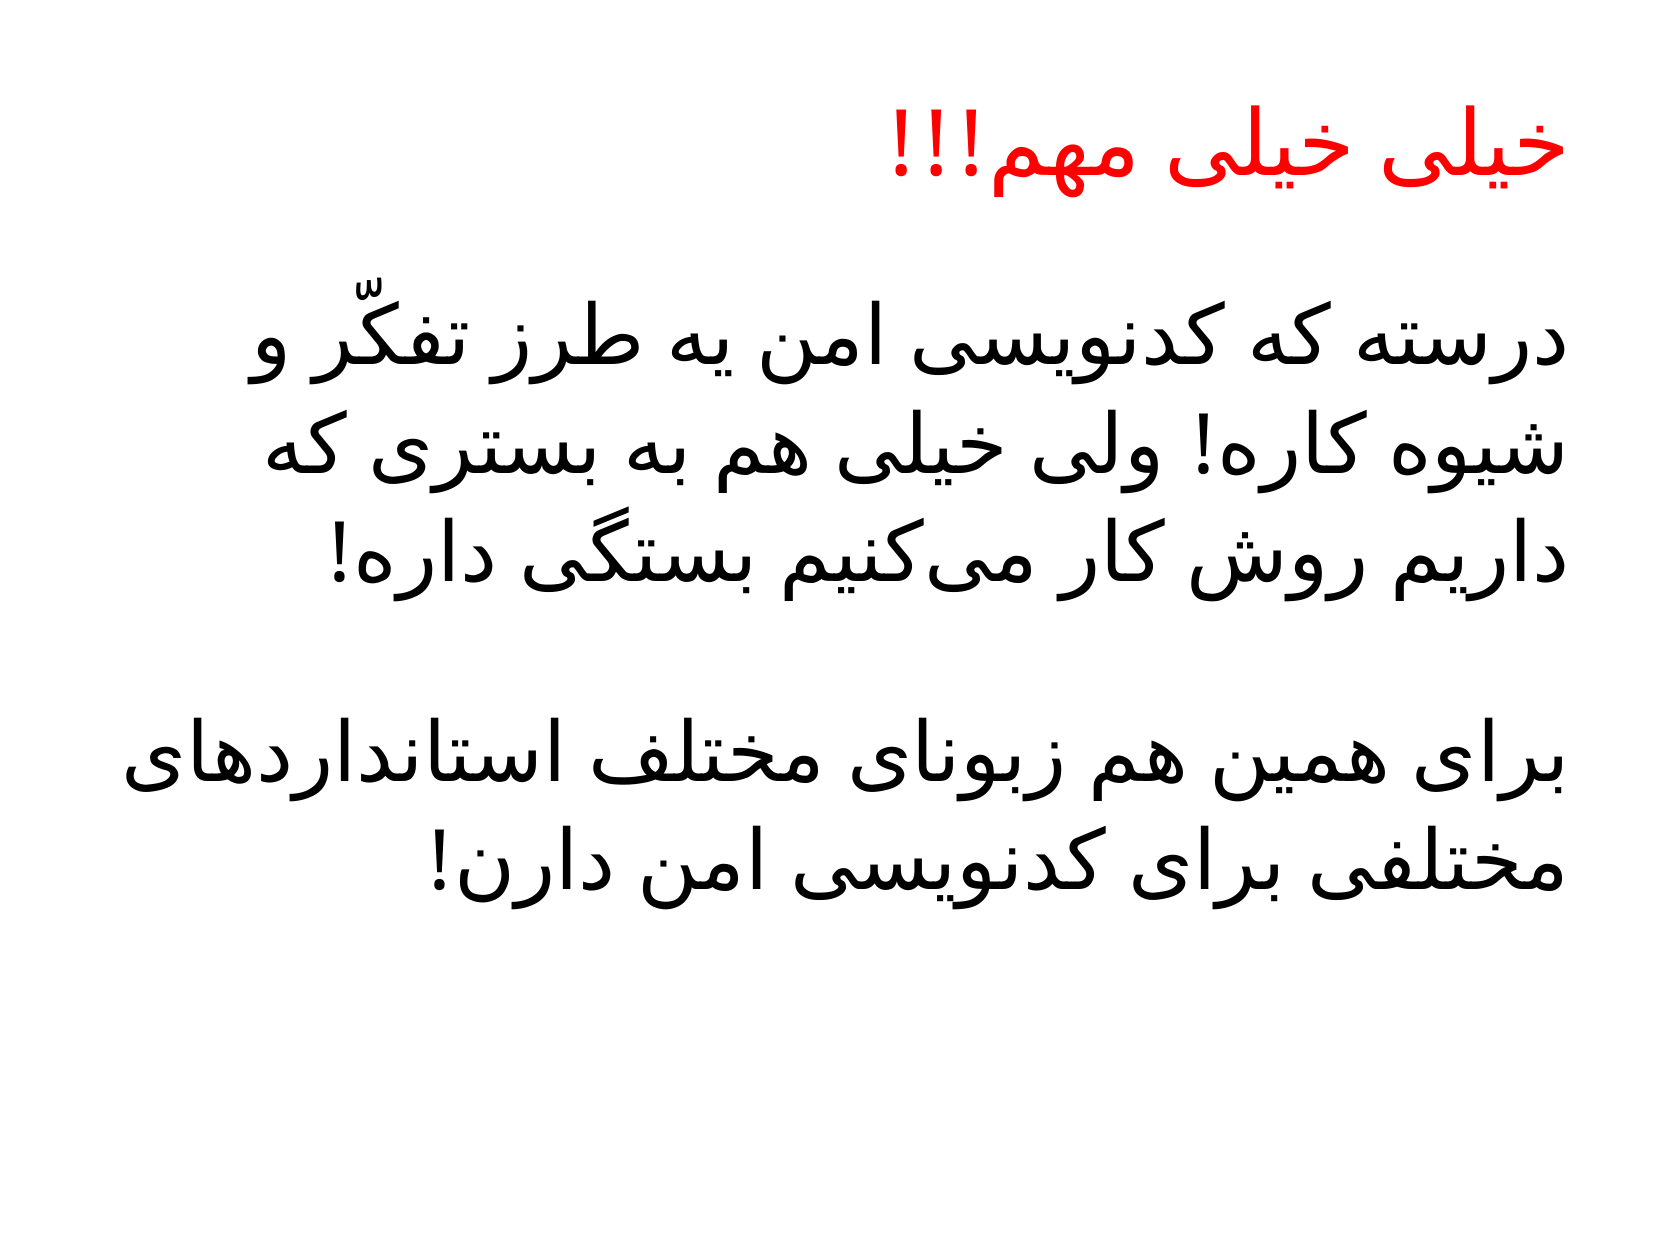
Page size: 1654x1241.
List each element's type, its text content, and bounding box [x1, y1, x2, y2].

subtitle درسته که کدنویسی امن یه طرز تفکّر و شیوه کاره! ولی خیلی هم به بستری که داریم روش کار می‌کنیم بستگی داره! برای همین هم زبونای مختلف استانداردهای مختلفی برای کدنویسی امن دارن! [82, 290, 1571, 1022]
title خیلی خیلی مهم!!! [82, 49, 1571, 257]
